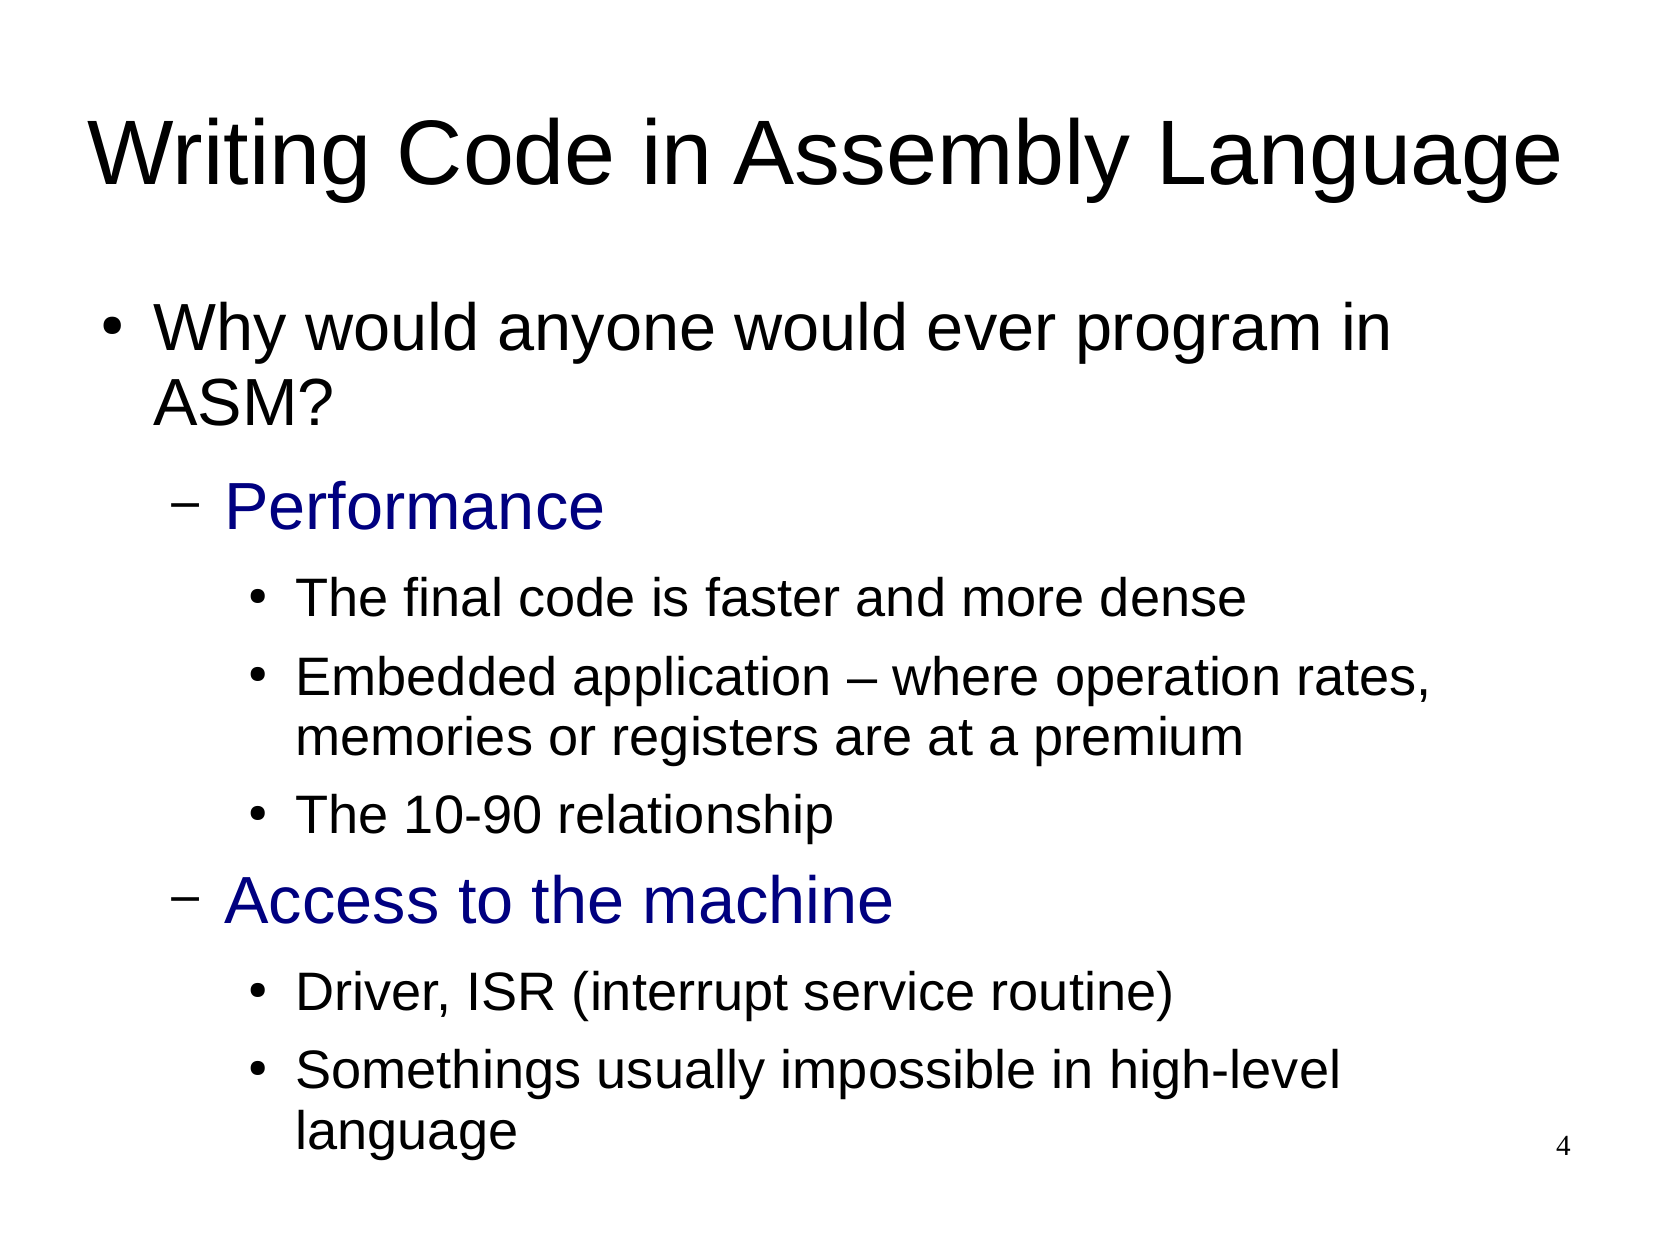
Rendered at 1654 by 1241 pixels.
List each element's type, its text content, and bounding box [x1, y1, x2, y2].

title Writing Code in Assembly Language [82, 49, 1571, 257]
list Why would anyone would ever program in ASM? Performance The final code is faster and more dense Embedded application – where operation rates, memories or registers are at a premium The 10-90 relationship Access to the machine Driver, ISR (interrupt service routine) Somethings usually impossible in high-level language [82, 290, 1538, 1186]
